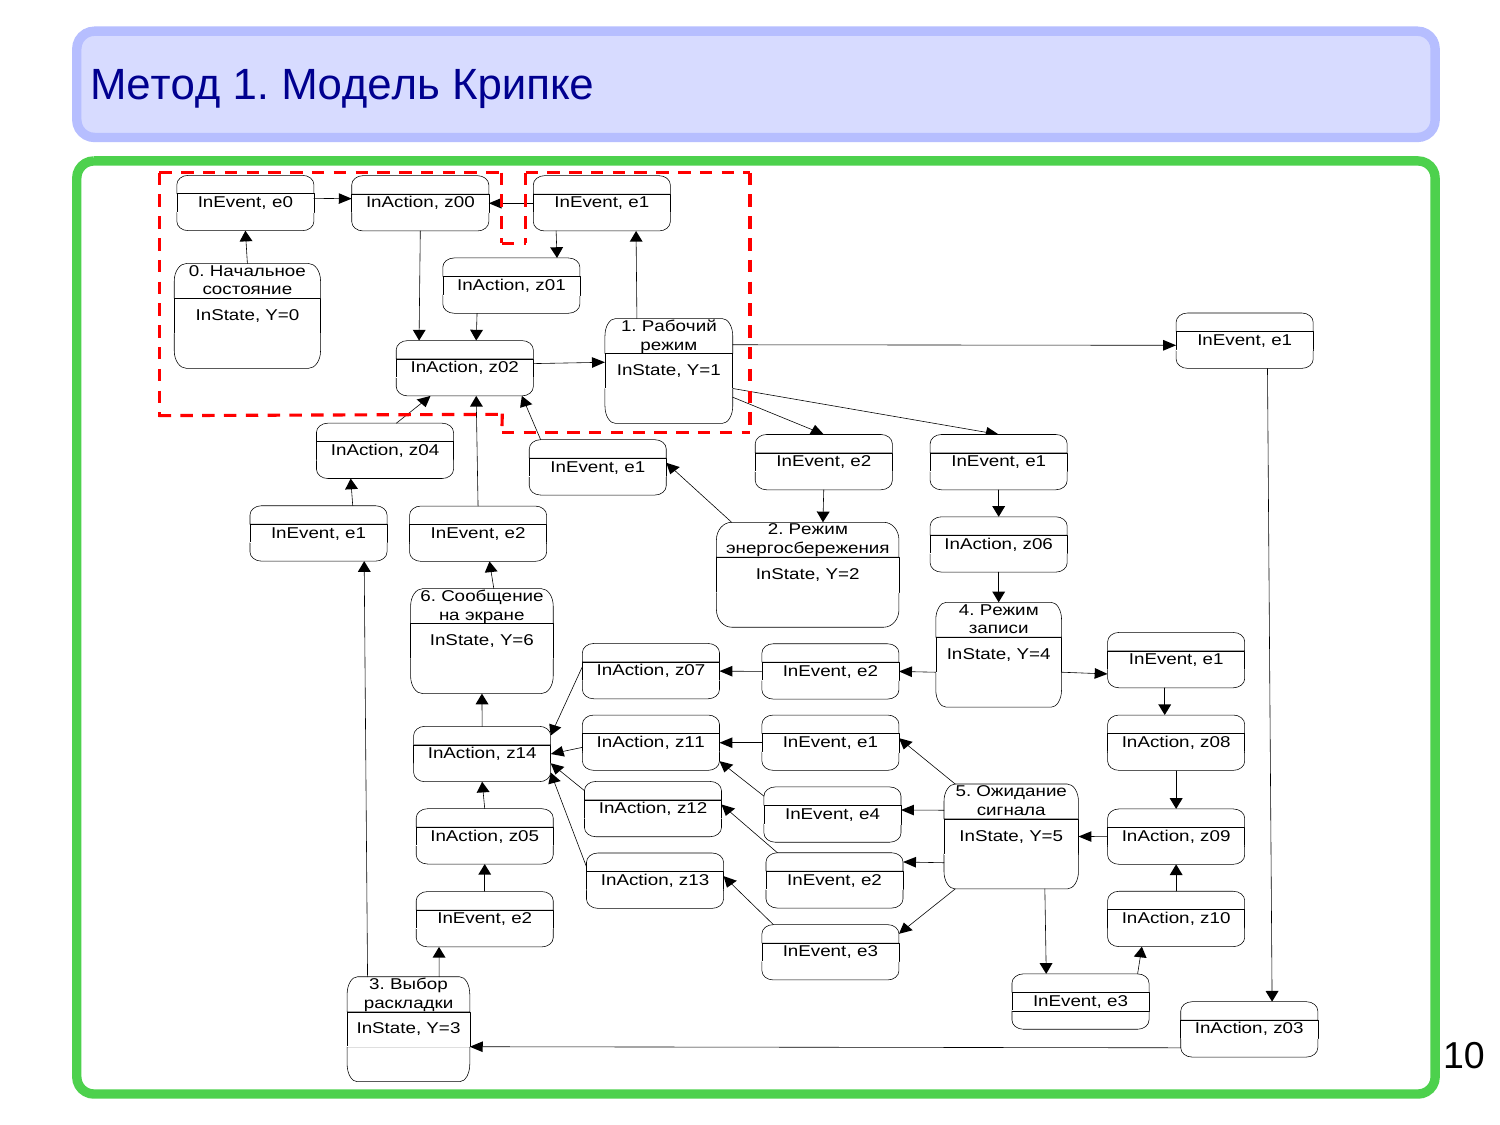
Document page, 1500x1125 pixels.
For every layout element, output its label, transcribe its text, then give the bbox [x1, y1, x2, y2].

chart [171, 172, 1346, 1085]
text_box 10 [1428, 1023, 1500, 1084]
text_box Метод 1. Модель Крипке [75, 13, 1446, 152]
